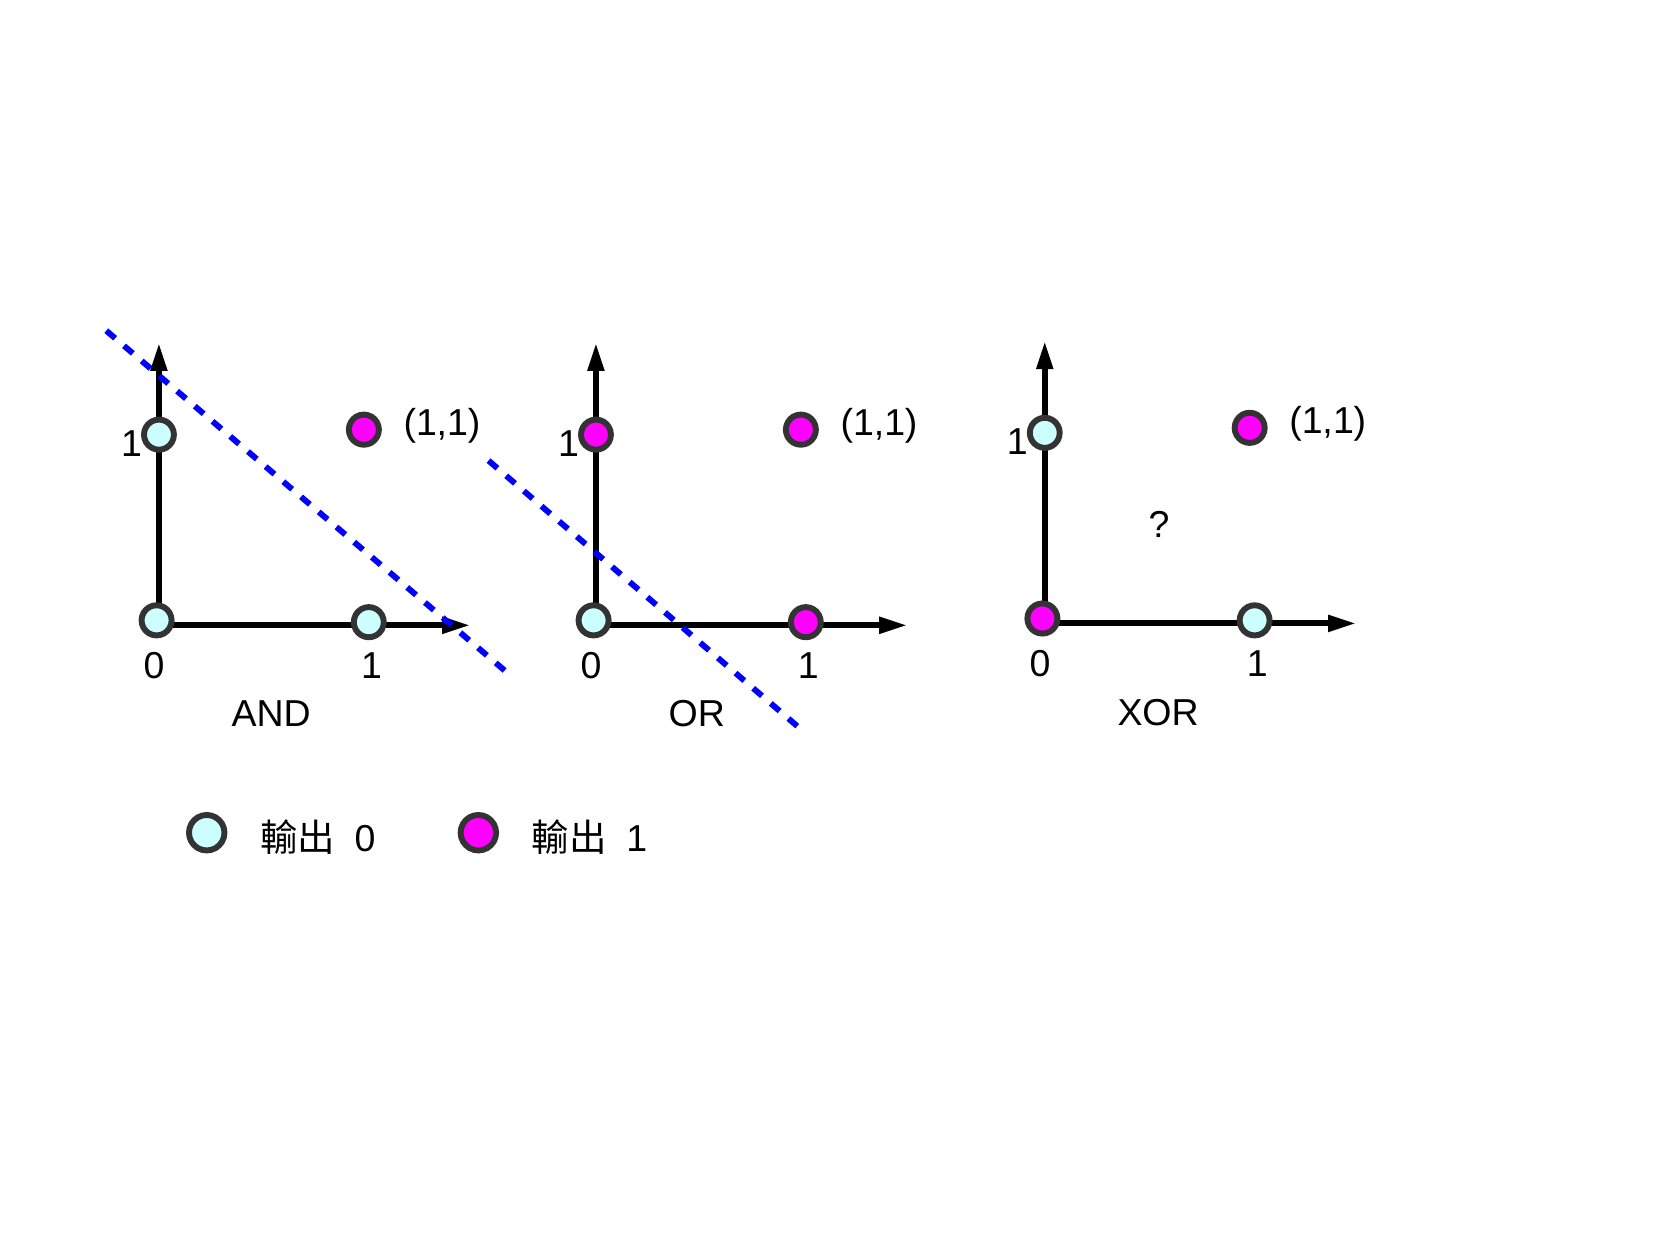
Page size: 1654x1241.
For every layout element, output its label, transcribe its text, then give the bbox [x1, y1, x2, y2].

text_box 0 [565, 637, 623, 696]
text_box [1234, 412, 1265, 443]
text_box (1,1) [388, 394, 508, 454]
text_box [188, 814, 225, 851]
text_box [143, 419, 174, 450]
text_box 1 [992, 412, 1049, 473]
text_box (1,1) [825, 394, 945, 454]
text_box XOR [1102, 683, 1225, 743]
text_box 1 [106, 414, 163, 475]
text_box OR [653, 685, 776, 745]
text_box [785, 414, 816, 445]
text_box 輸出 0 [245, 800, 390, 863]
text_box [348, 414, 379, 445]
text_box [790, 607, 821, 638]
text_box (1,1) [1274, 392, 1394, 452]
text_box [141, 605, 172, 636]
text_box [1027, 603, 1058, 634]
text_box [580, 419, 611, 450]
text_box 0 [128, 637, 186, 696]
text_box 1 [543, 414, 600, 475]
text_box [578, 605, 609, 636]
text_box [460, 814, 497, 851]
text_box 1 [346, 637, 403, 696]
text_box [1029, 417, 1060, 448]
text_box 1 [1232, 635, 1289, 694]
text_box AND [216, 685, 339, 745]
text_box [353, 607, 384, 638]
text_box 0 [1014, 635, 1071, 694]
text_box 輸出 1 [517, 800, 662, 863]
text_box ? [1133, 496, 1185, 553]
text_box 1 [783, 637, 840, 696]
text_box [1239, 605, 1270, 636]
